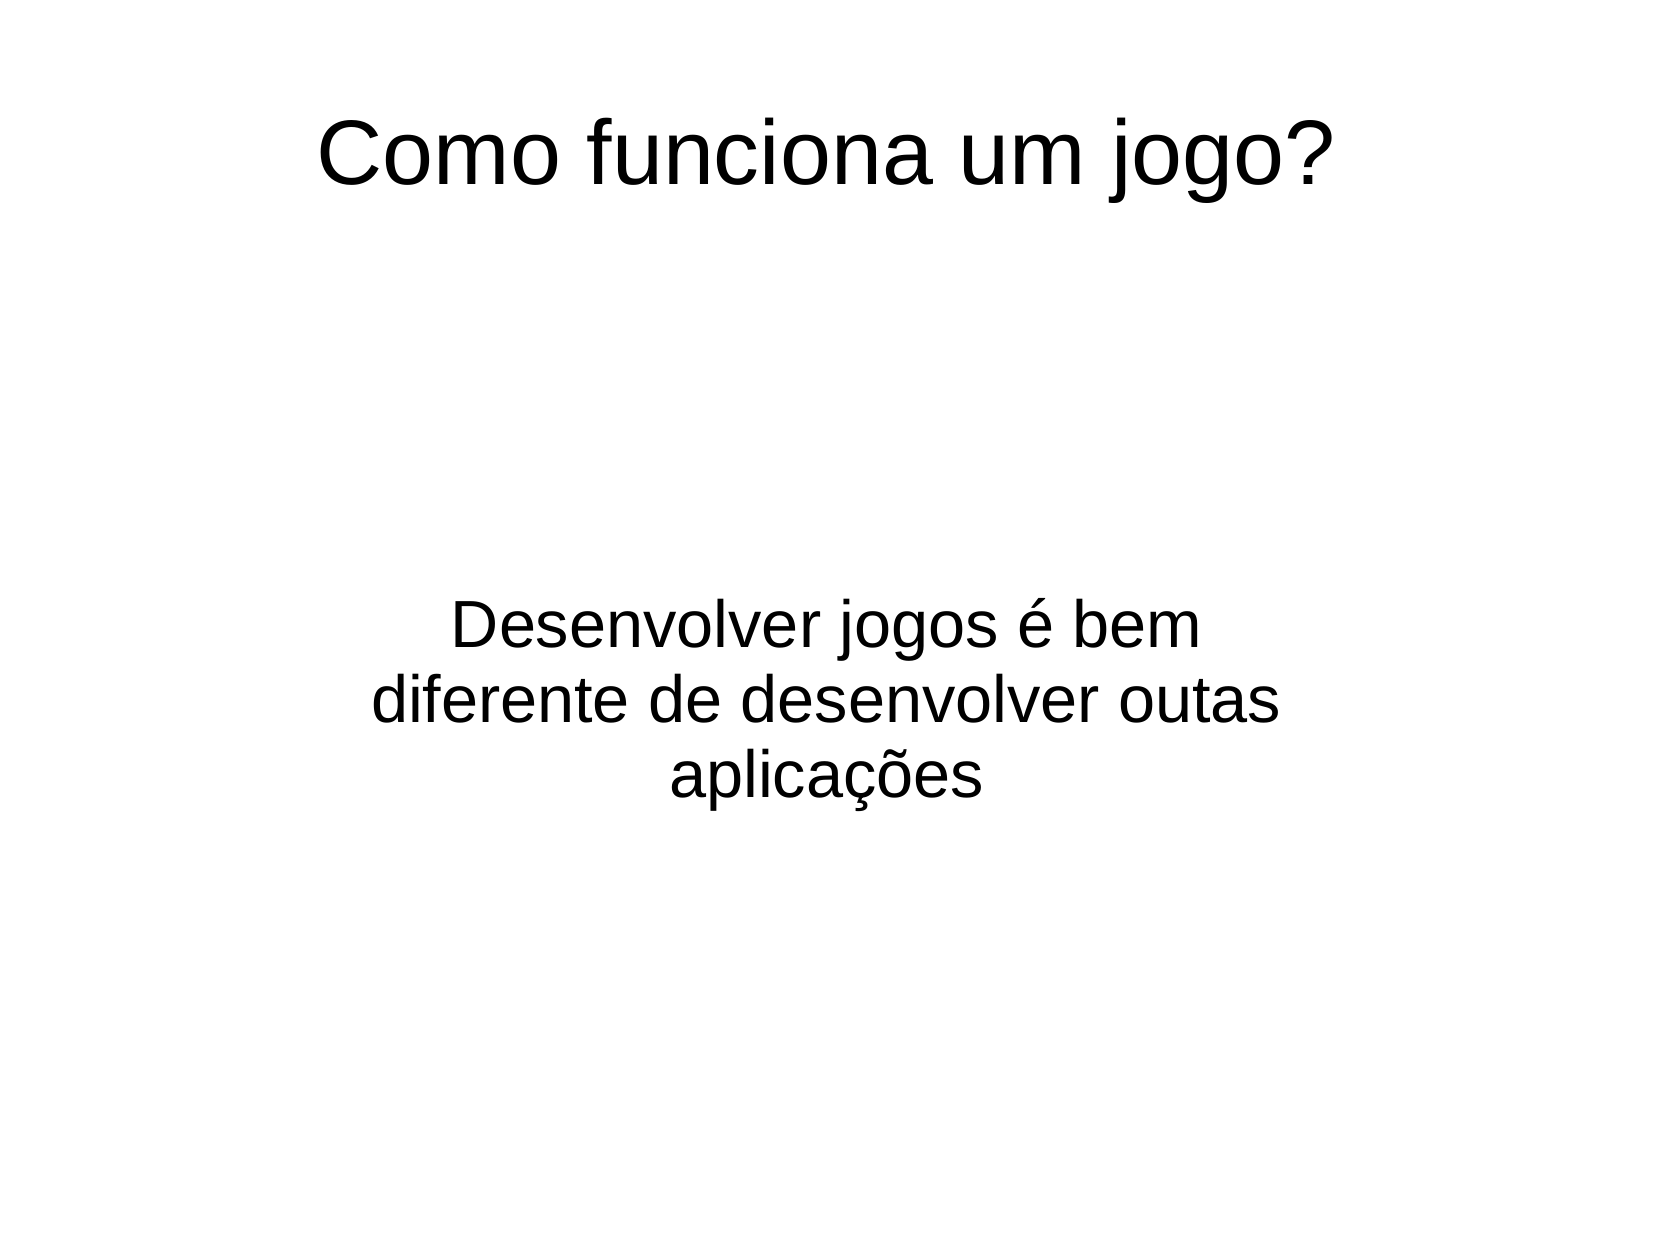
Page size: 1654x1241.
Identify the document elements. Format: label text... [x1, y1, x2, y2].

title Como funciona um jogo? [82, 56, 1571, 250]
subtitle Desenvolver jogos é bem diferente de desenvolver outas aplicações [82, 297, 1571, 1102]
